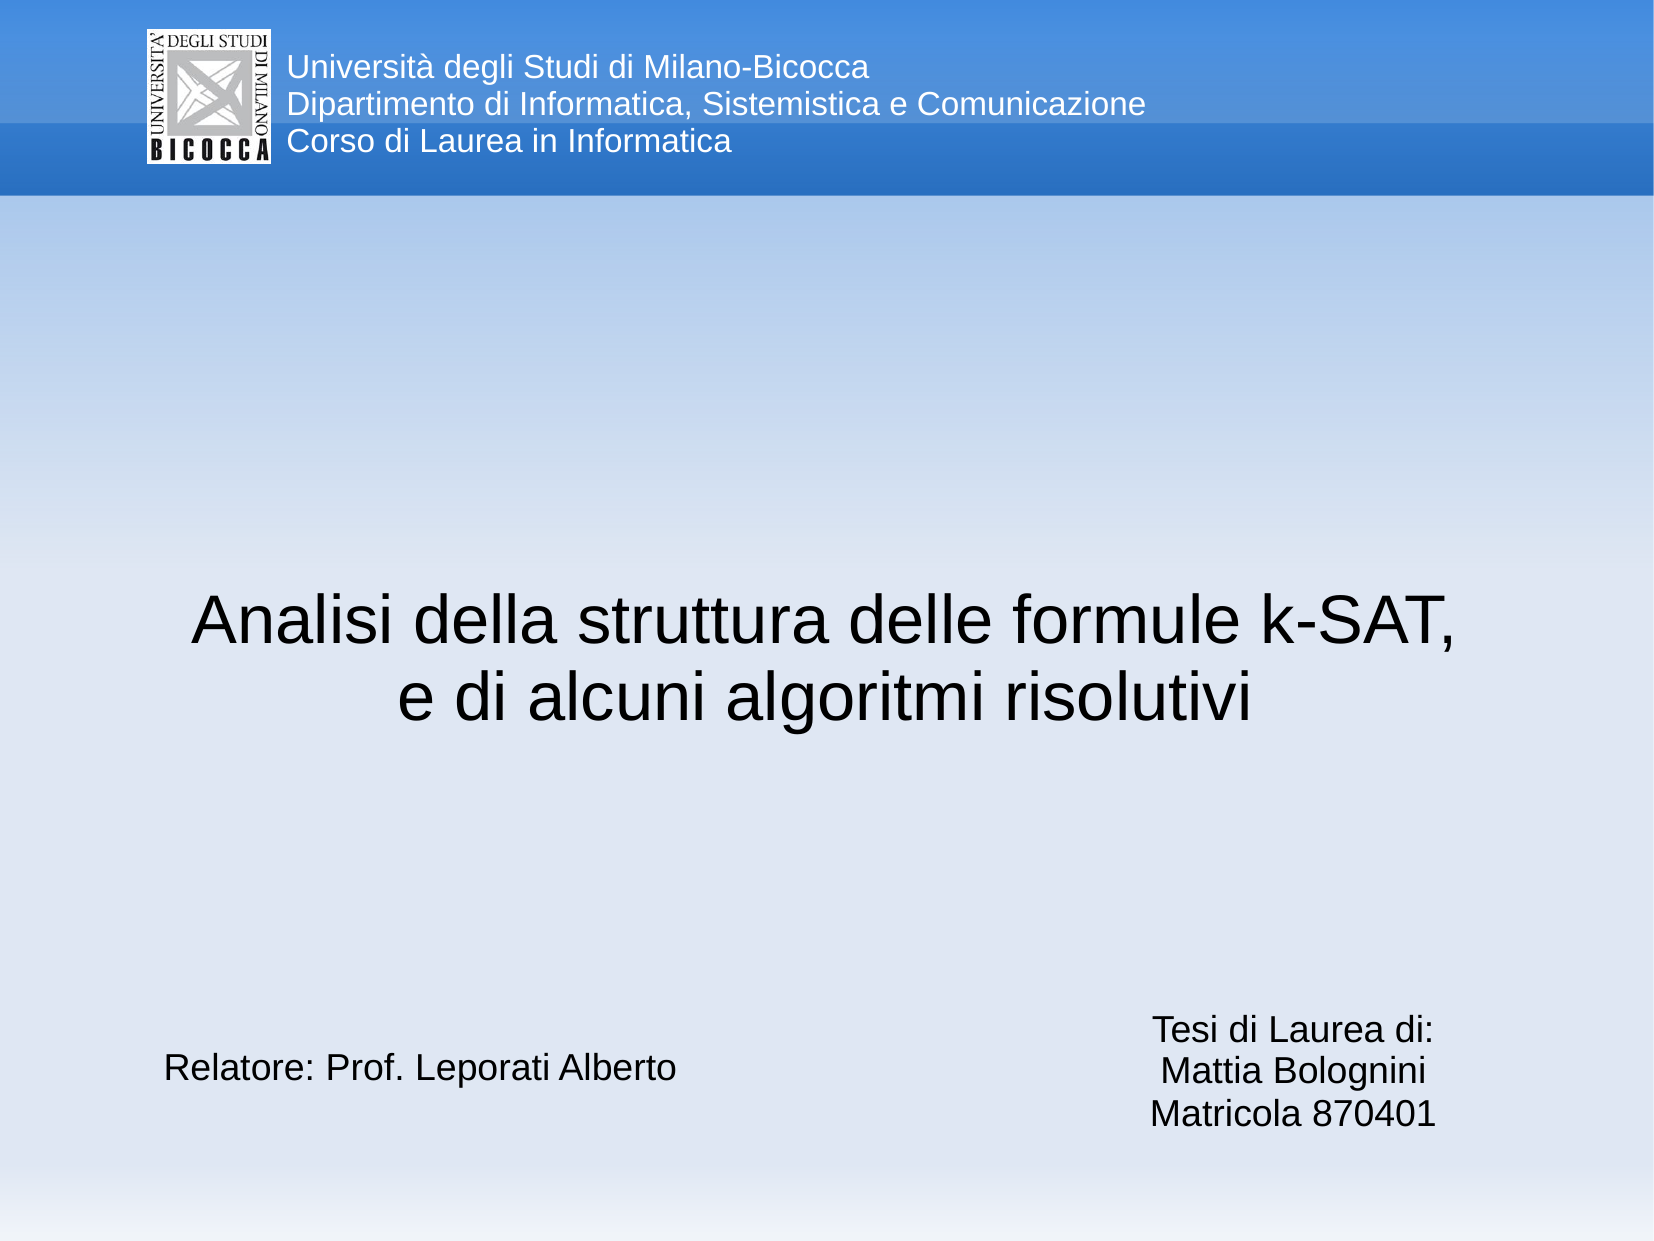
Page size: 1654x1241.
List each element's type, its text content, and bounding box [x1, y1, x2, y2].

text_box Analisi della struttura delle formule k-SAT, e di alcuni algoritmi risolutivi [177, 573, 1492, 798]
text_box Università degli Studi di Milano-Bicocca Dipartimento di Informatica, Sistemistica e Comunicazione Corso di Laurea in Informatica [253, 41, 1267, 168]
text_box Relatore: Prof. Leporati Alberto [148, 1039, 691, 1092]
text_box Tesi di Laurea di: Mattia Bolognini Matricola 870401 [1116, 1000, 1471, 1128]
picture [0, 0, 1654, 1241]
